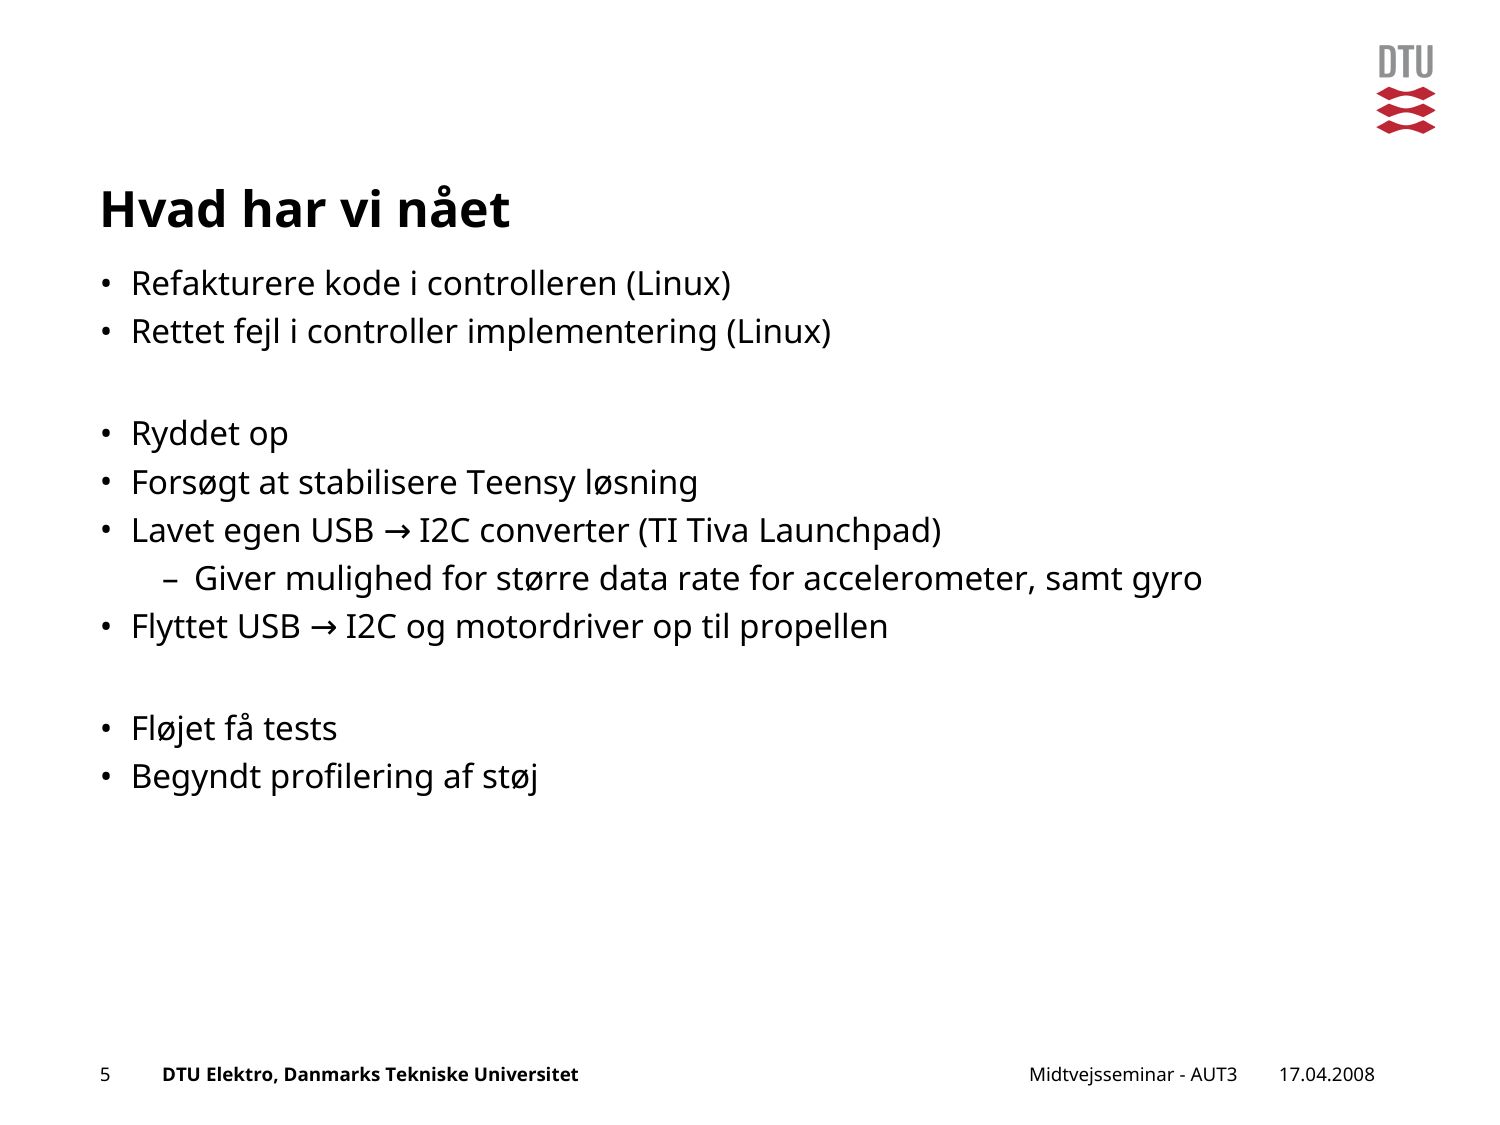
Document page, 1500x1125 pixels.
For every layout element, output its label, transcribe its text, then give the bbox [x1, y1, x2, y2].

list Refakturere kode i controlleren (Linux) Rettet fejl i controller implementering (Linux) Ryddet op Forsøgt at stabilisere Teensy løsning Lavet egen USB → I2C converter (TI Tiva Launchpad) Giver mulighed for større data rate for accelerometer, samt gyro Flyttet USB → I2C og motordriver op til propellen Fløjet få tests Begyndt profilering af støj [99, 262, 1375, 1012]
title Hvad har vi nået [99, 49, 1375, 238]
